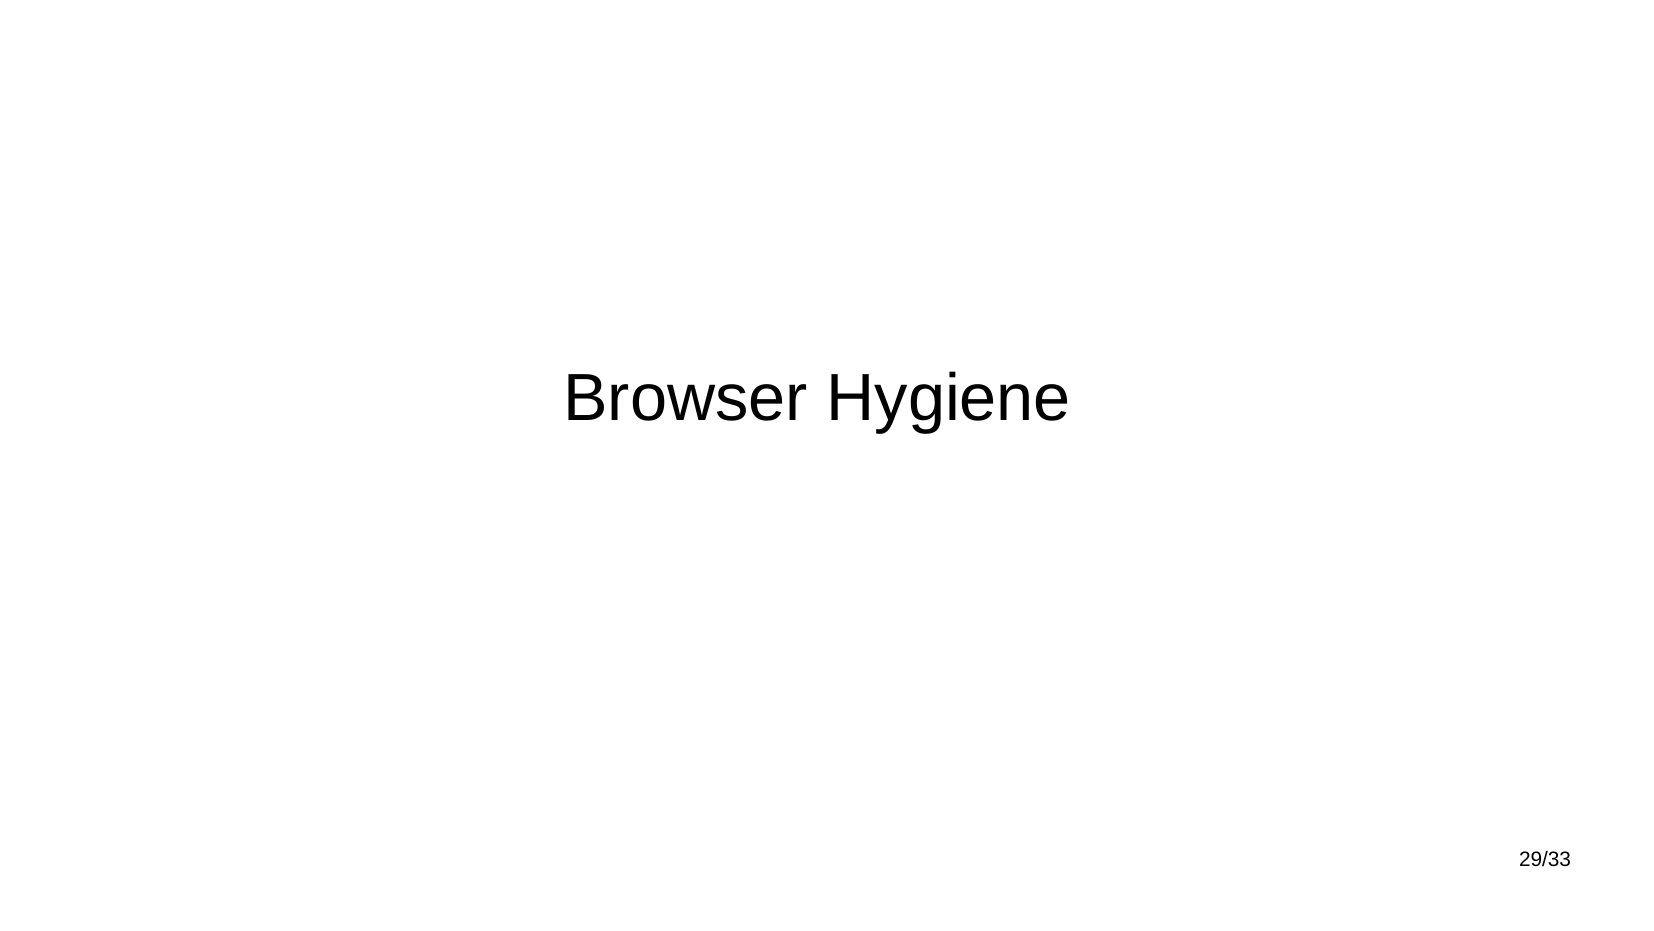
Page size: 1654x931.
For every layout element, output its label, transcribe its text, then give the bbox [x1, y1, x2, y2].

subtitle Browser Hygiene [82, 37, 1571, 757]
